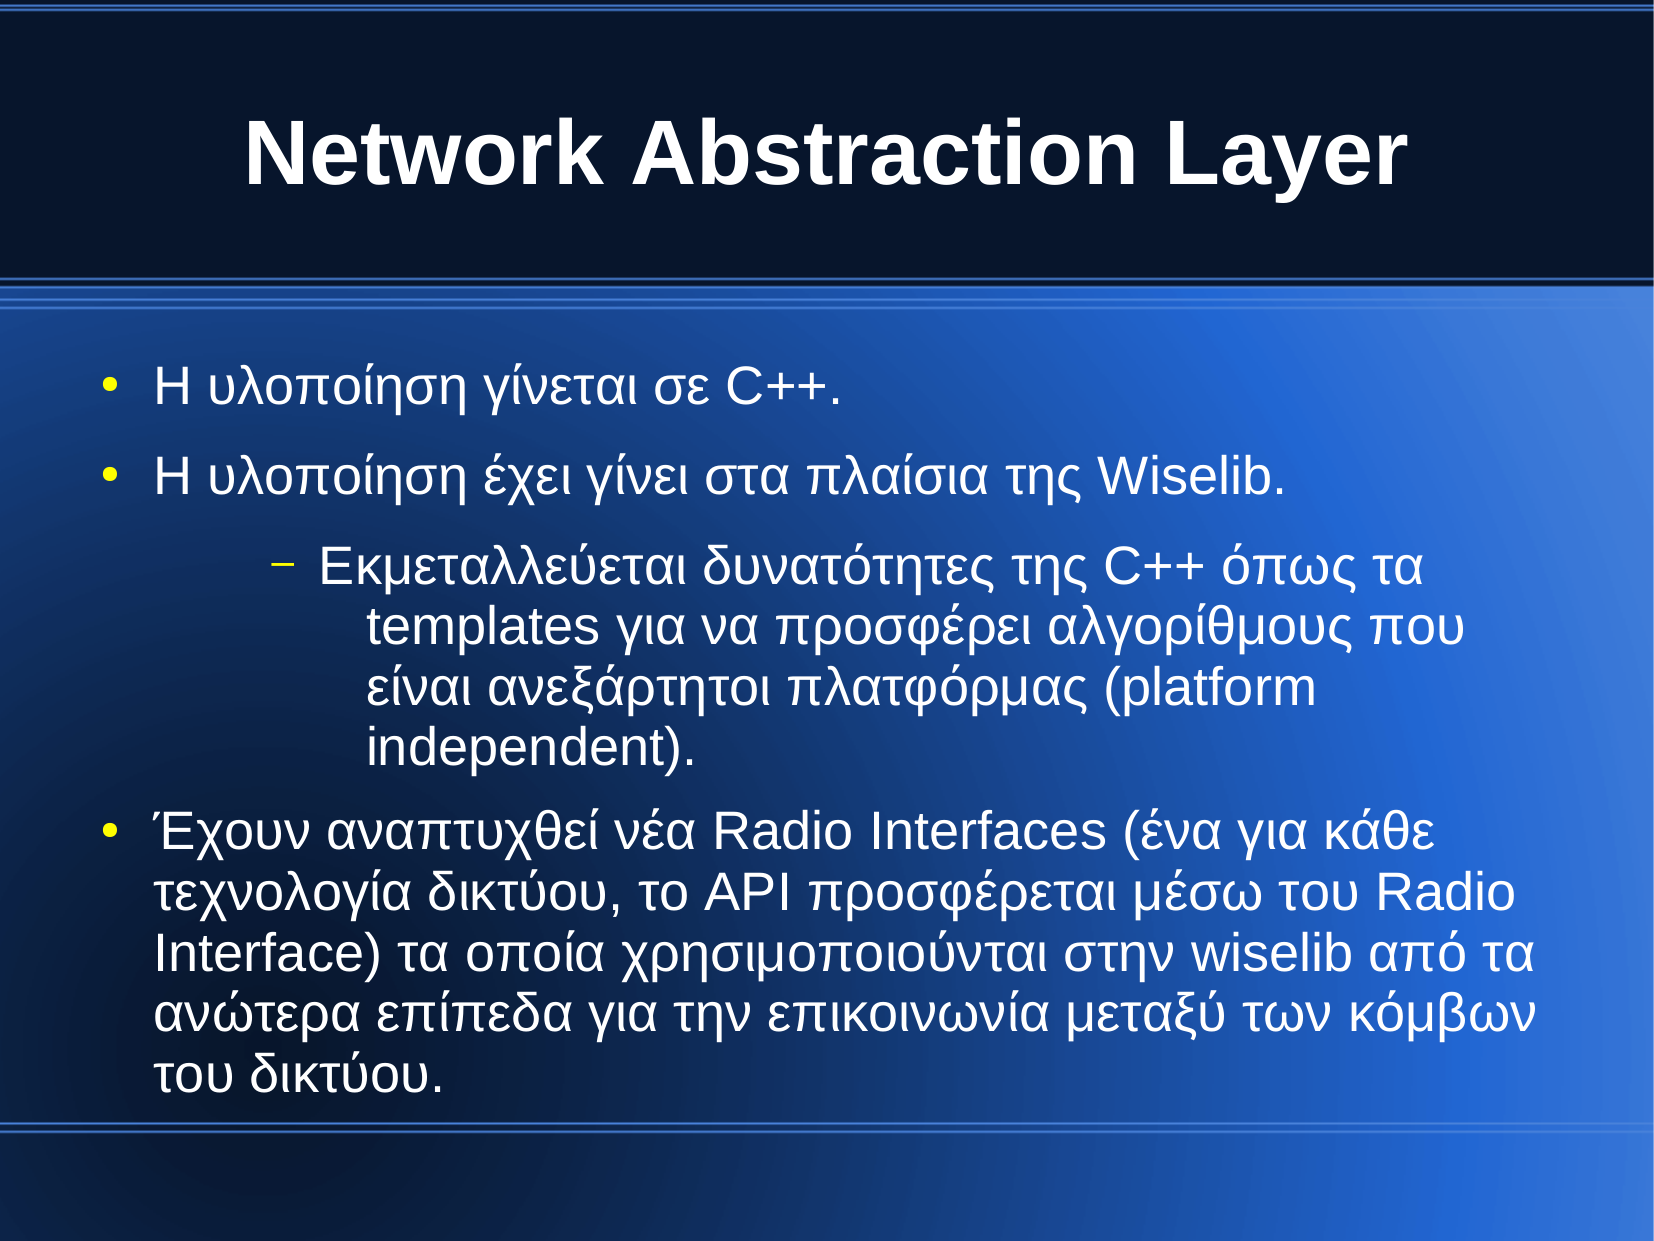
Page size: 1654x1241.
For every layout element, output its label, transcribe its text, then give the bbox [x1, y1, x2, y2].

title Network Abstraction Layer [82, 56, 1571, 250]
list H υλοποίηση γίνεται σε C++. H υλοποίηση έχει γίνει στα πλαίσια της Wiselib. Εκμεταλλεύεται δυνατότητες της C++ όπως τα templates για να προσφέρει αλγορίθμους που είναι ανεξάρτητοι πλατφόρμας (platform independent). Έχουν αναπτυχθεί νέα Radio Interfaces (ένα για κάθε τεχνολογία δικτύου, το API προσφέρεται μέσω του Radio Interface) τα οποία χρησιμοποιούνται στην wiselib από τα ανώτερα επίπεδα για την επικοινωνία μεταξύ των κόμβων του δικτύου. [82, 355, 1571, 1104]
picture [0, 0, 1654, 1241]
